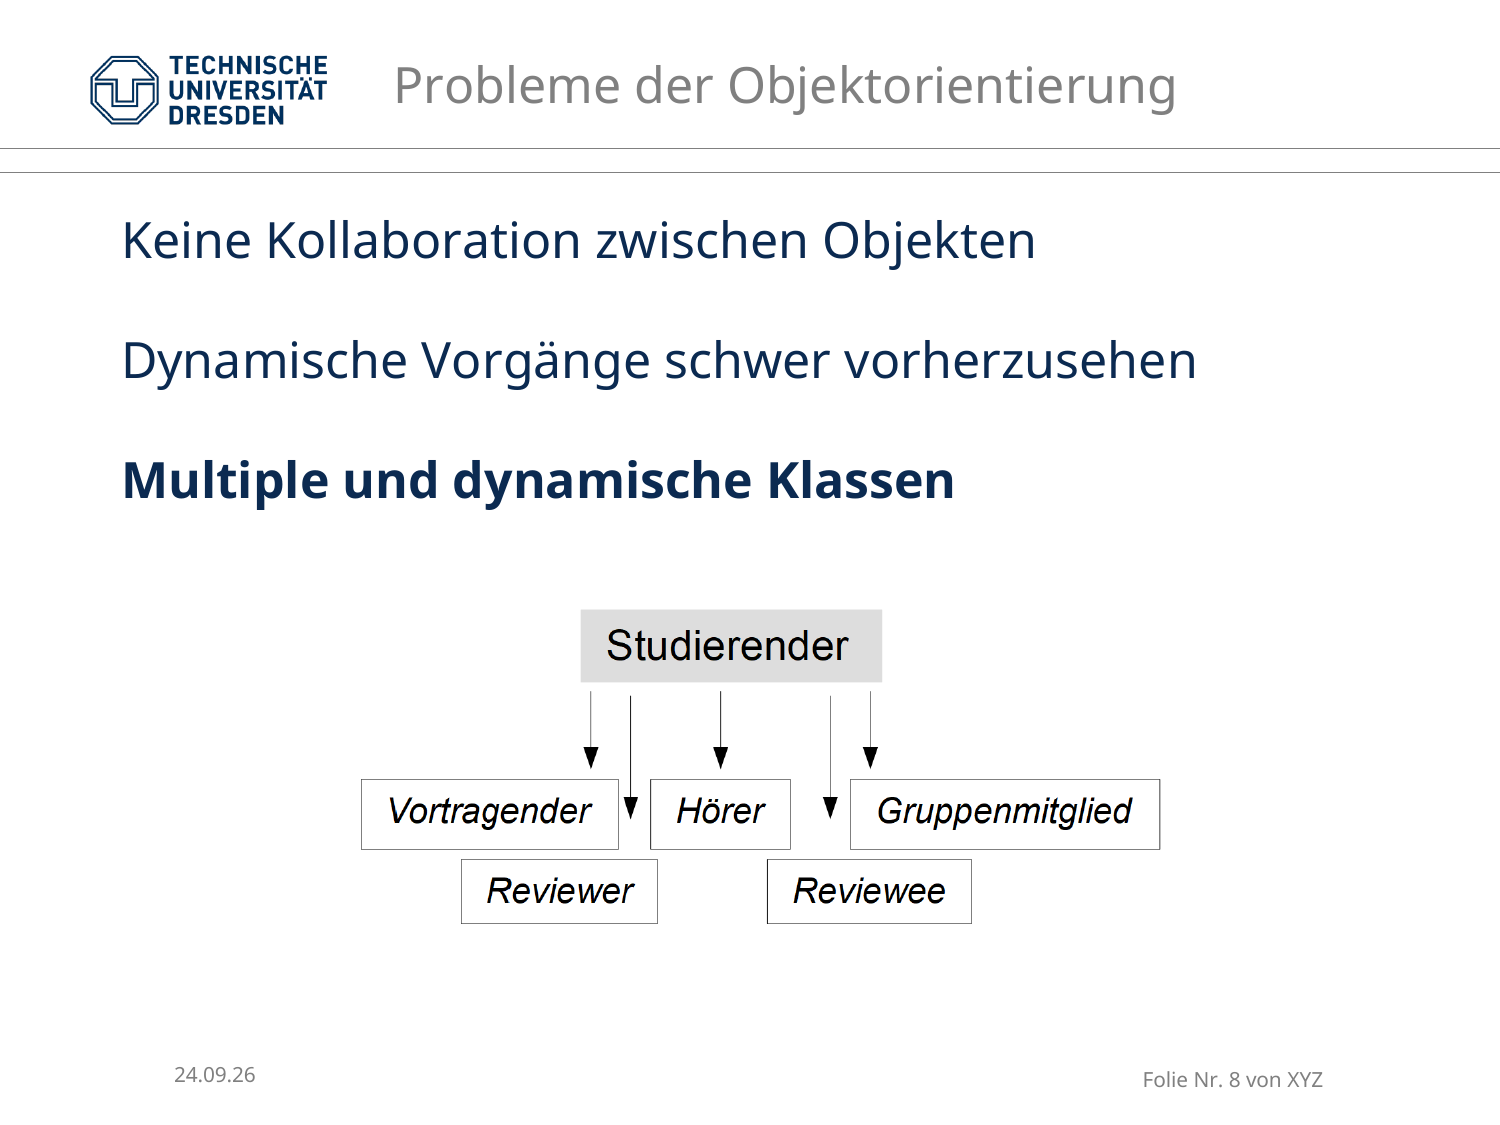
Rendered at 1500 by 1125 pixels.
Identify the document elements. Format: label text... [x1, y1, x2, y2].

text_box 26.06.18 [159, 1046, 510, 1107]
picture [354, 569, 1170, 945]
title Probleme der Objektorientierung [378, 0, 1500, 178]
picture [90, 54, 327, 125]
text_box Keine Kollaboration zwischen Objekten Dynamische Vorgänge schwer vorherzusehen Multiple und dynamische Klassen [106, 200, 1430, 516]
